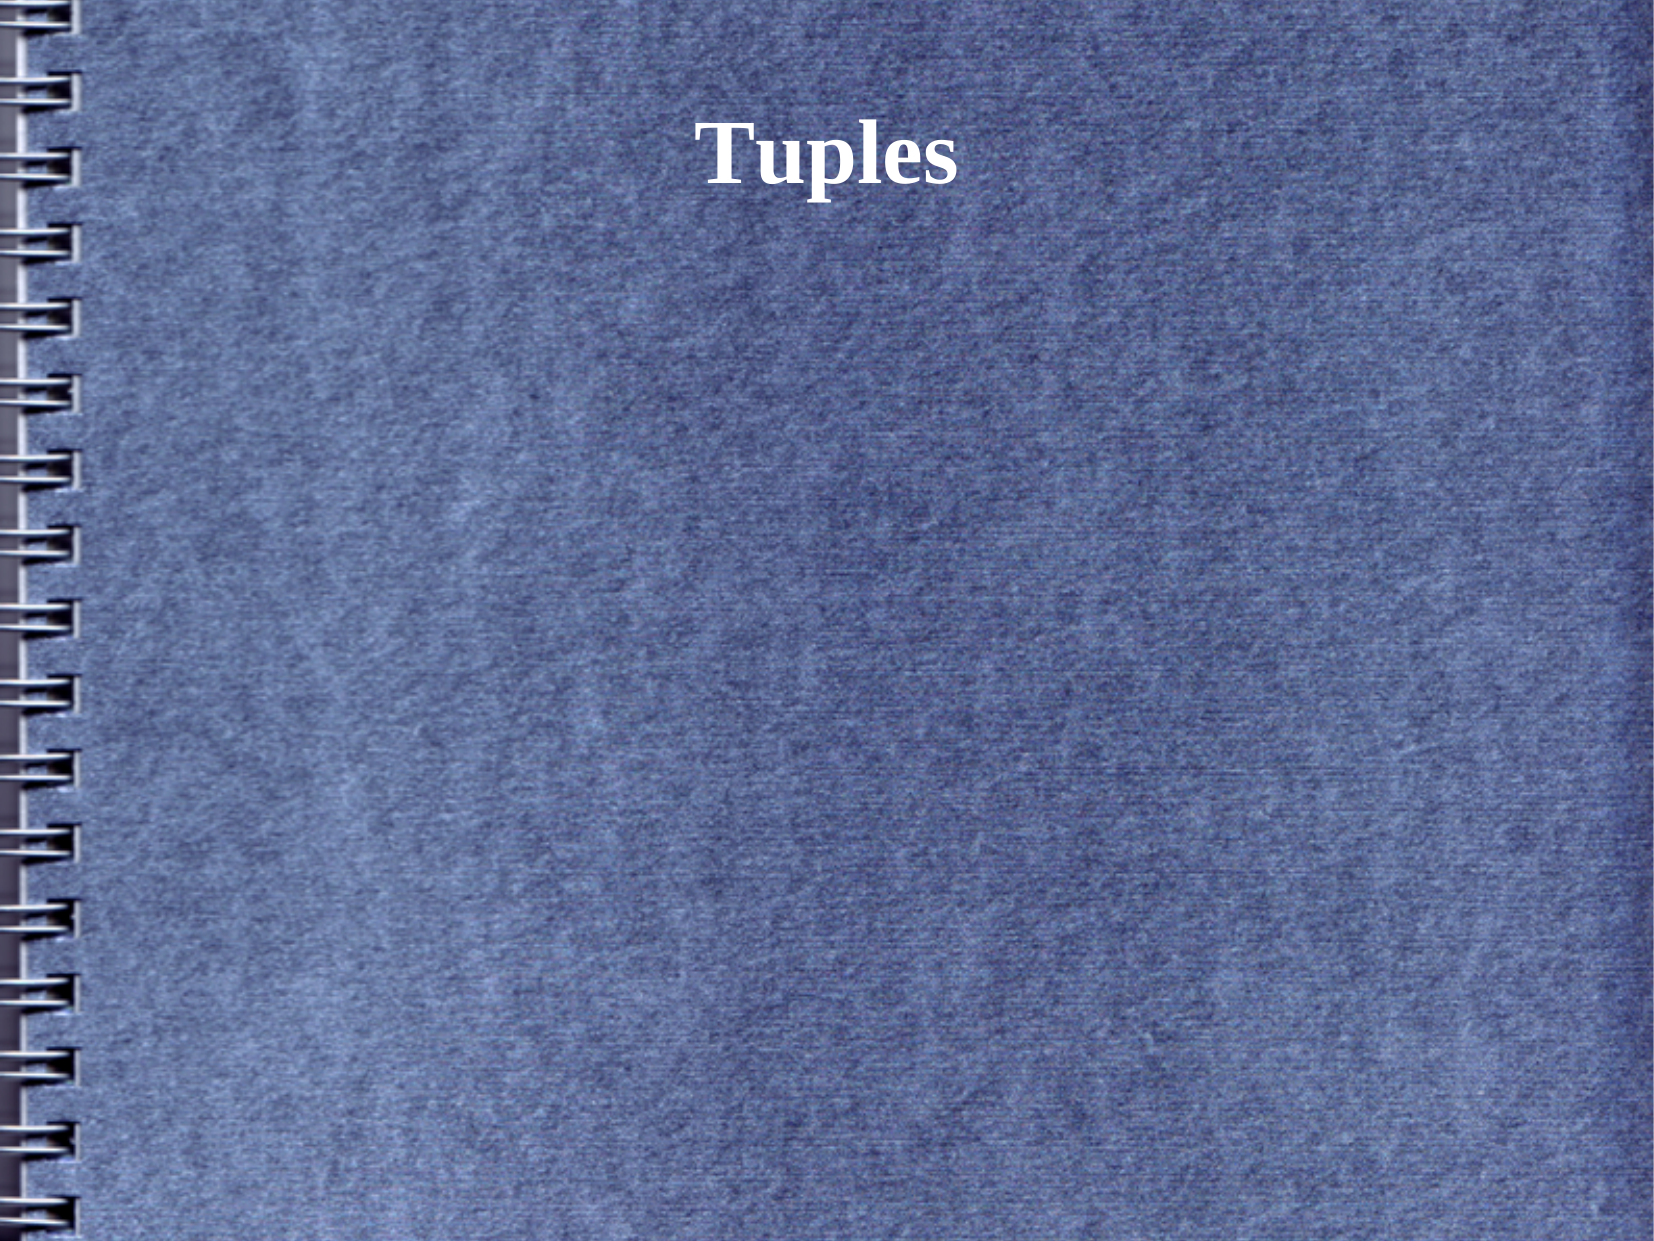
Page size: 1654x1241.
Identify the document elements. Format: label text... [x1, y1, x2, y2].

title Tuples [82, 49, 1571, 257]
picture [0, 0, 1654, 1241]
